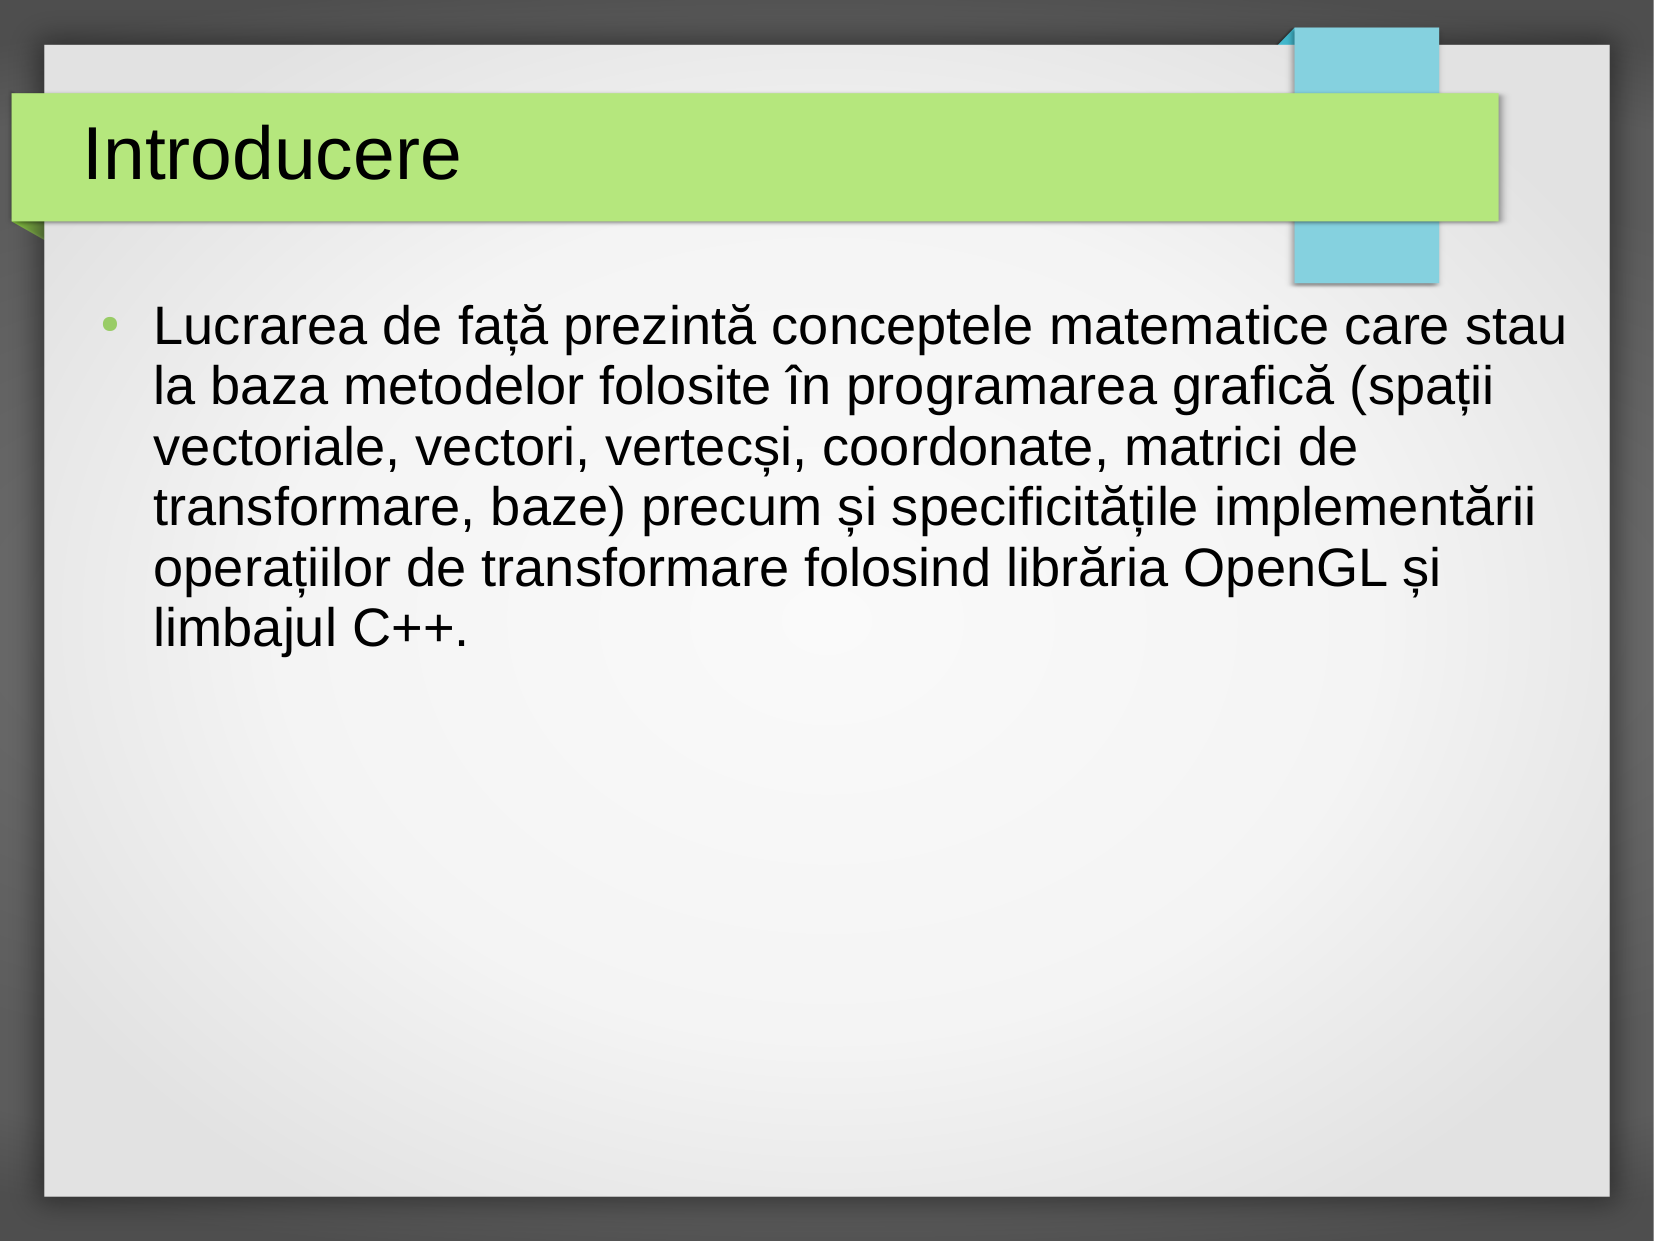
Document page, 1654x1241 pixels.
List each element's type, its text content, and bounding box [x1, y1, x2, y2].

title Introducere [82, 94, 1264, 213]
picture [0, 0, 1654, 1241]
list Lucrarea de față prezintă conceptele matematice care stau la baza metodelor folosite în programarea grafică (spații vectoriale, vectori, vertecși, coordonate, matrici de transformare, baze) precum și specificitățile implementării operațiilor de transformare folosind librăria OpenGL și limbajul C++. [82, 295, 1571, 1015]
